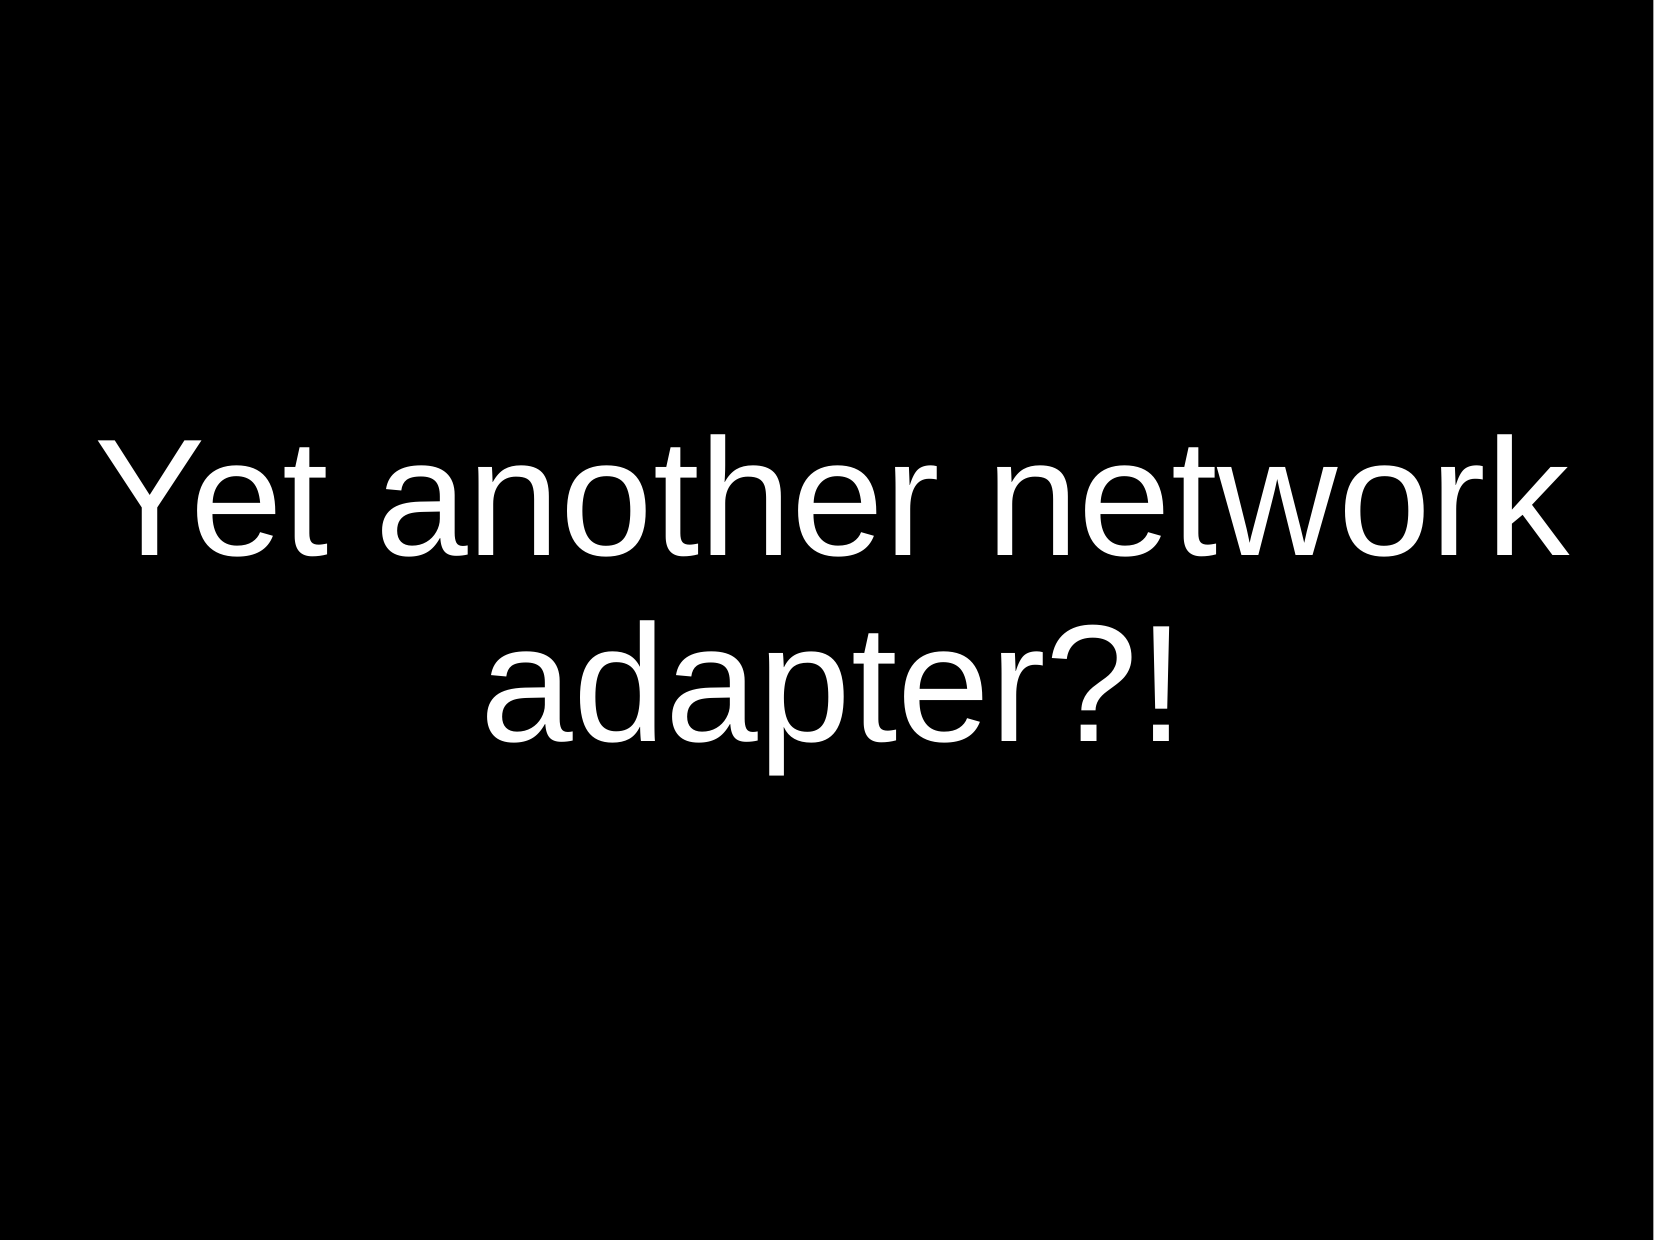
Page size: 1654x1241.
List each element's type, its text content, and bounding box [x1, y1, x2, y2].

title Yet another network adapter?! [88, 324, 1577, 857]
